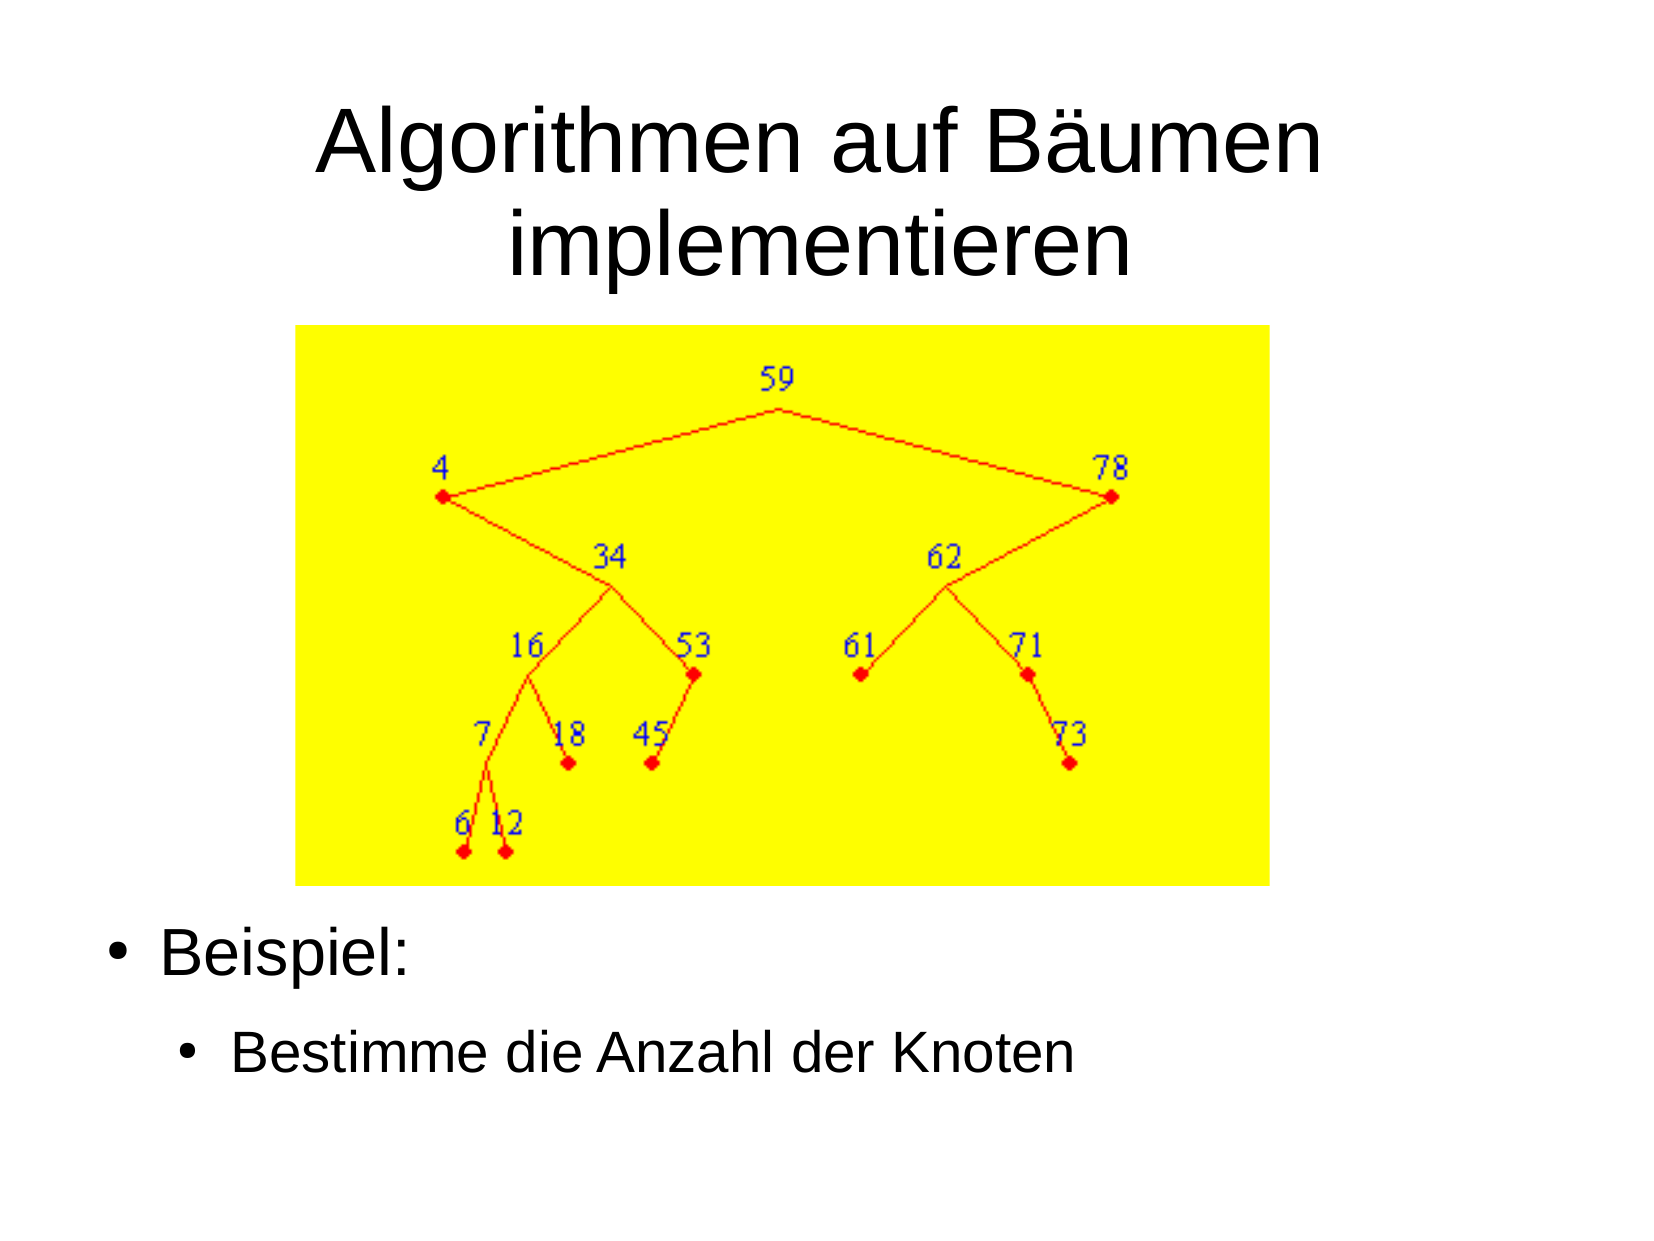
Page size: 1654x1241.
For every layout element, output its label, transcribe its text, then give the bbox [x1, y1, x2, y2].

title Algorithmen auf Bäumen implementieren [76, 88, 1565, 296]
list Beispiel: Bestimme die Anzahl der Knoten [88, 915, 1577, 1153]
picture [295, 324, 1270, 886]
